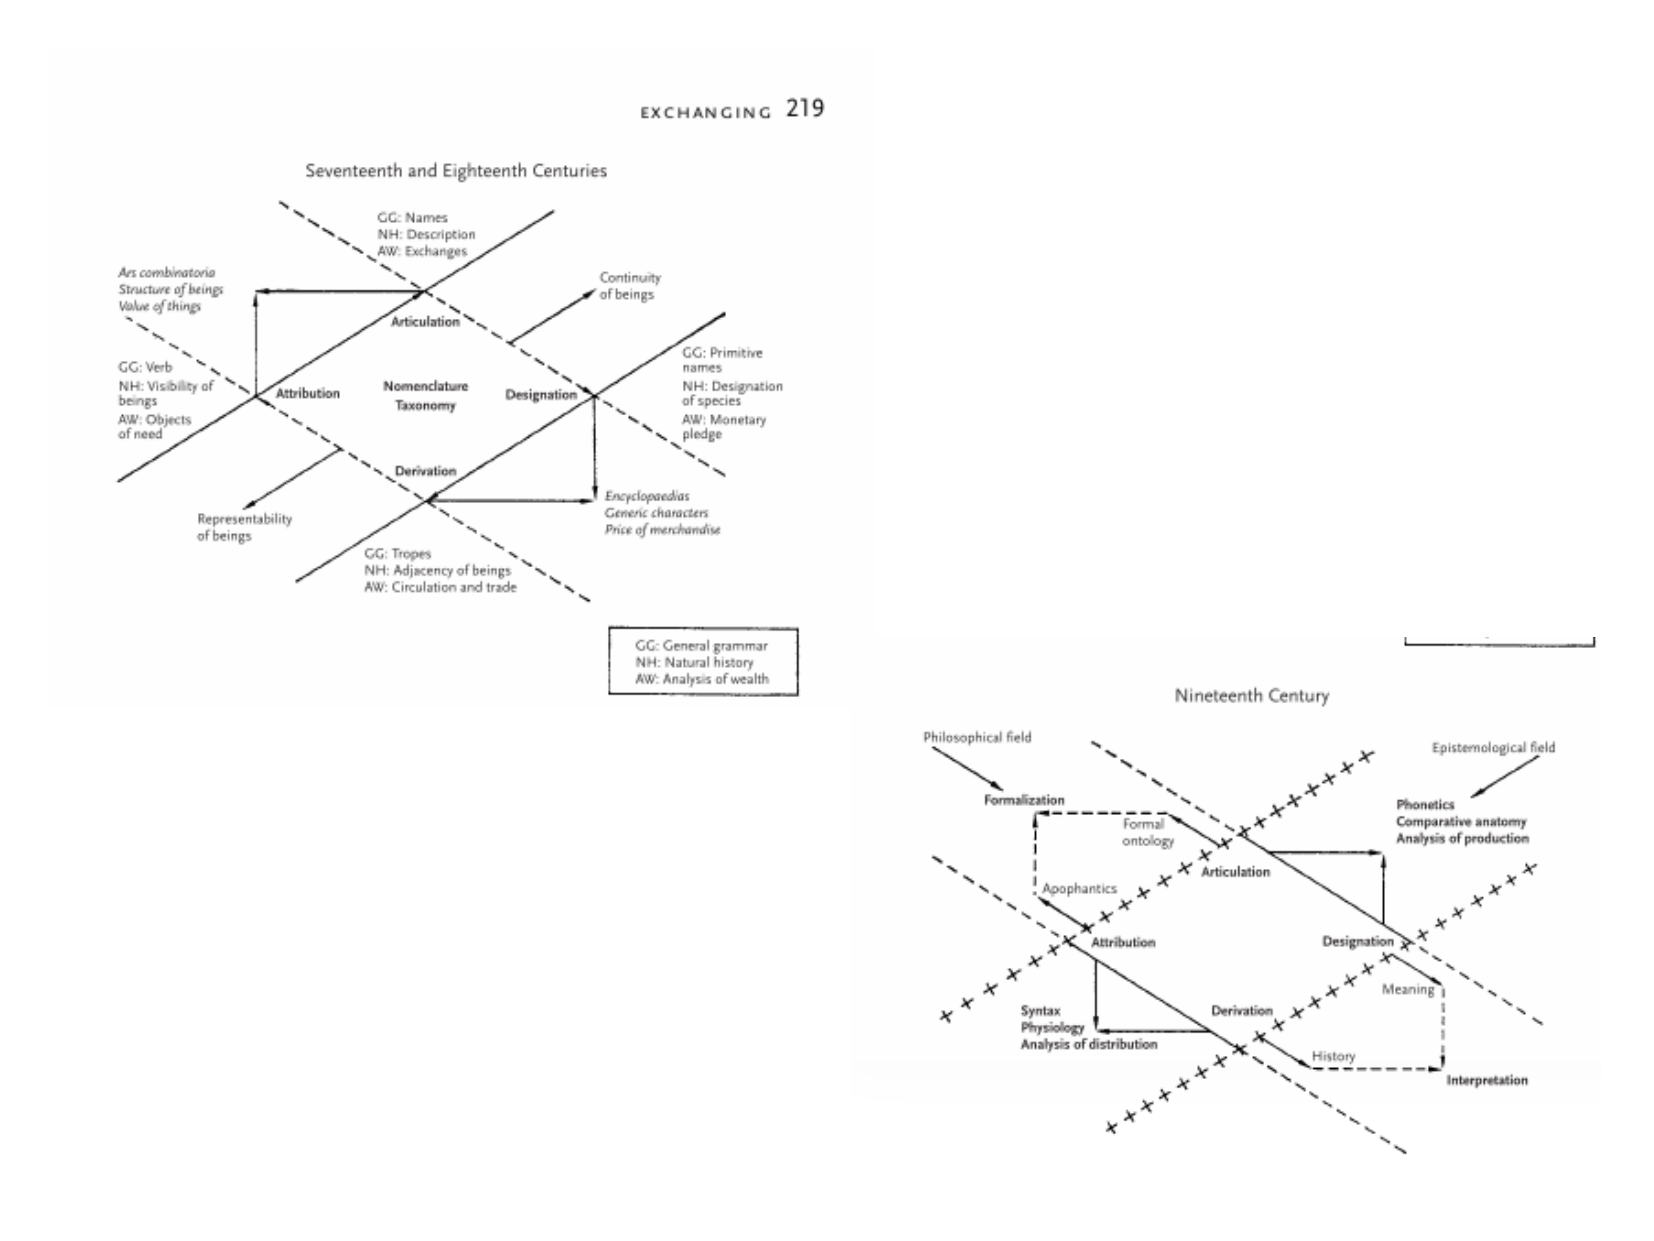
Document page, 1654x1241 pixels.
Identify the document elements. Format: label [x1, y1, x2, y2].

picture [47, 47, 1601, 1178]
